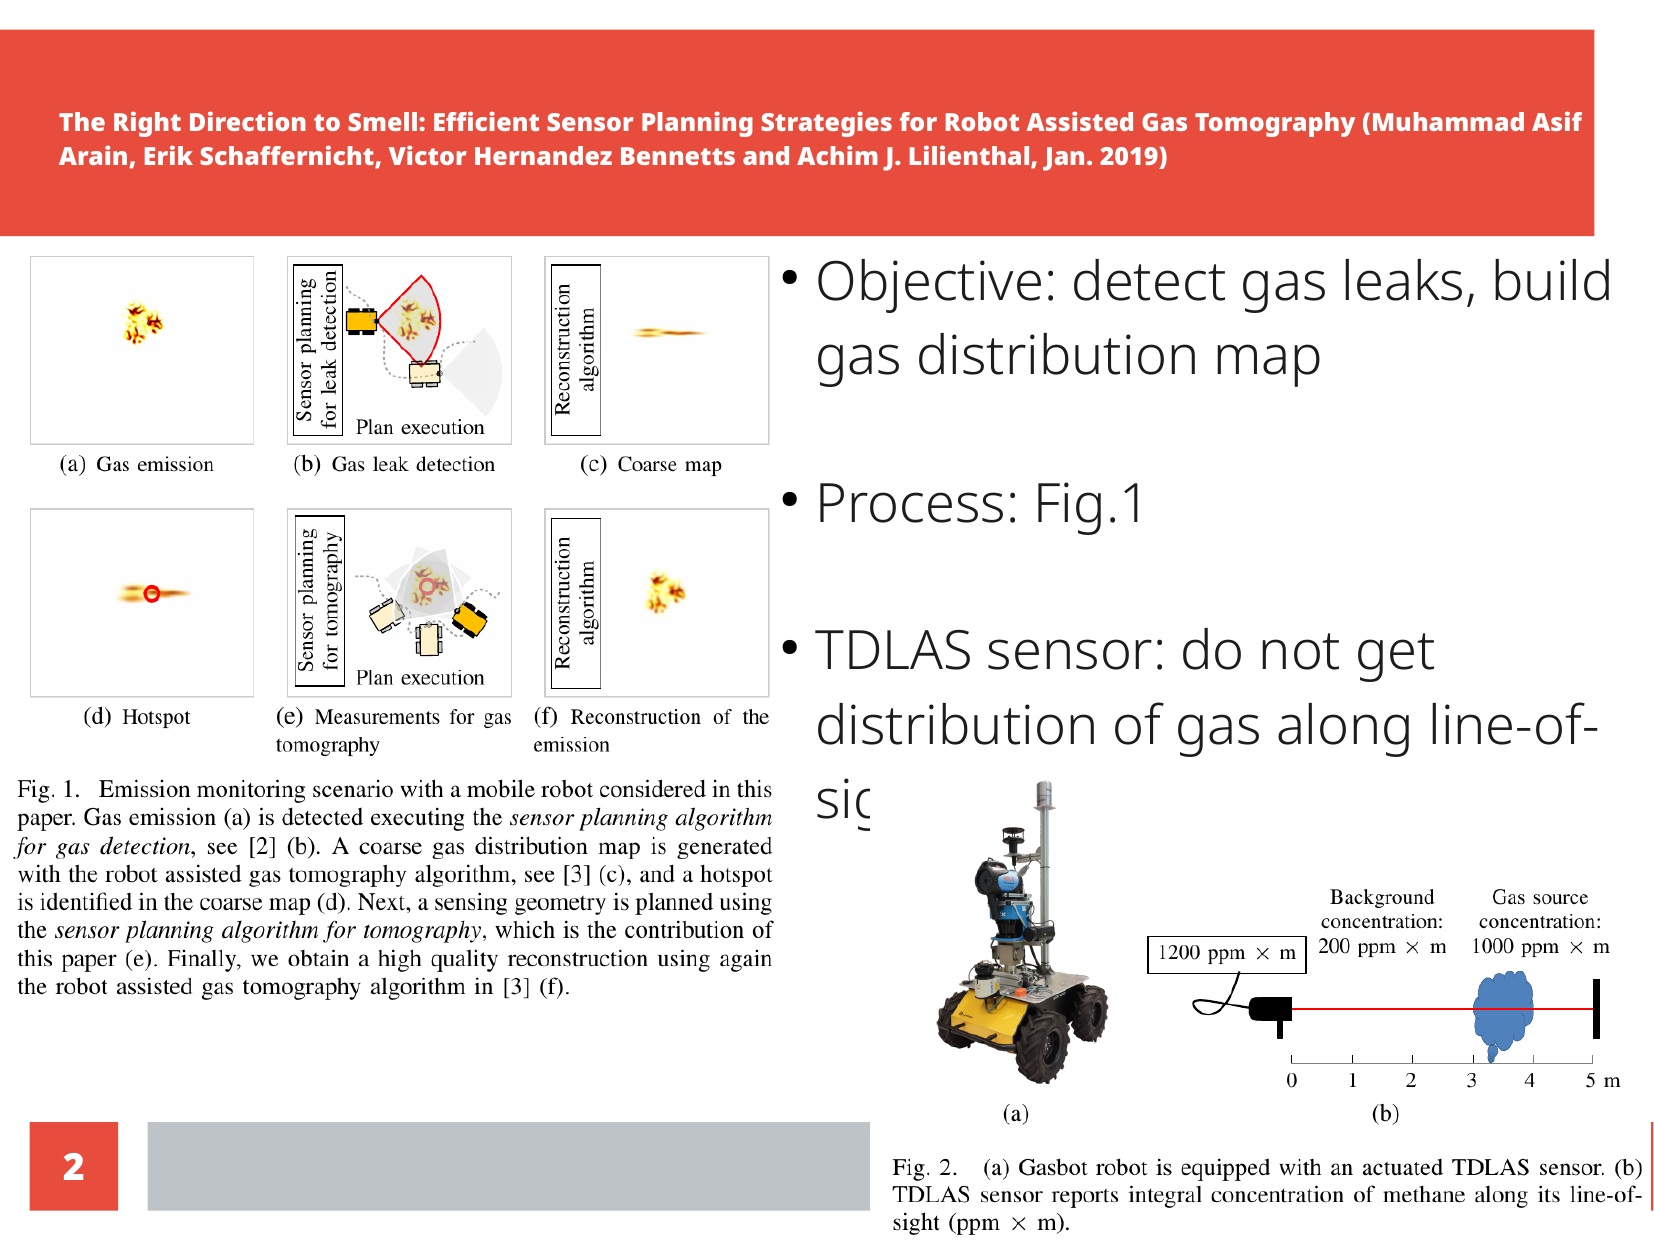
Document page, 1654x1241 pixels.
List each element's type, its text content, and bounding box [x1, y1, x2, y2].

subtitle Objective: detect gas leaks, build gas distribution map Process: Fig.1 TDLAS sensor: do not get distribution of gas along line-of-sight: Fig.2 [781, 242, 1636, 691]
picture [11, 242, 781, 1006]
title The Right Direction to Smell: Efficient Sensor Planning Strategies for Robot Assisted Gas Tomography (Muhammad Asif Arain, Erik Schaffernicht, Victor Hernandez Bennetts and Achim J. Lilienthal, Jan. 2019) [59, 59, 1595, 207]
picture [870, 768, 1651, 1241]
